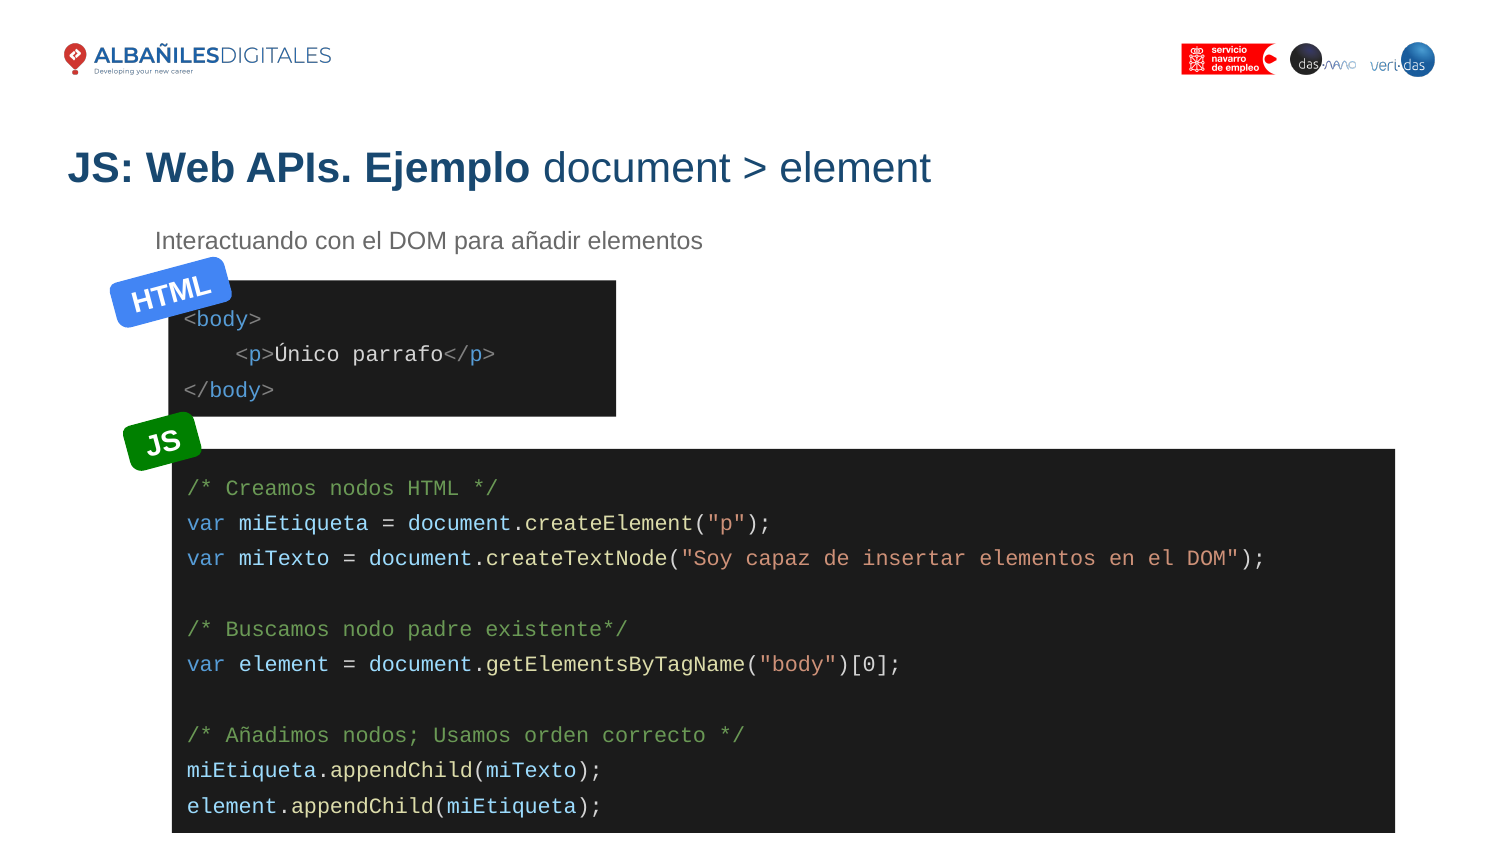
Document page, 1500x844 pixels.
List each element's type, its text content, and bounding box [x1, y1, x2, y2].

text_box HTML [109, 256, 232, 328]
picture [1370, 42, 1435, 77]
text_box <body> <p>Único parrafo</p> </body> [168, 280, 617, 417]
picture [1290, 43, 1356, 75]
text_box JS: Web APIs. Ejemplo document > element [67, 129, 1169, 191]
text_box Interactuando con el DOM para añadir elementos [64, 204, 1325, 270]
picture [1181, 43, 1277, 75]
text_box JS [123, 411, 202, 471]
text_box /* Creamos nodos HTML */ var miEtiqueta = document.createElement("p"); var miTexto = document.createTextNode("Soy capaz de insertar elementos en el DOM"); /* Buscamos nodo padre existente*/ var element = document.getElementsByTagName("body")[0]; /* Añadimos nodos; Usamos orden correcto */ miEtiqueta.appendChild(miTexto); element.appendChild(miEtiqueta); [171, 448, 1396, 833]
picture [64, 43, 332, 75]
